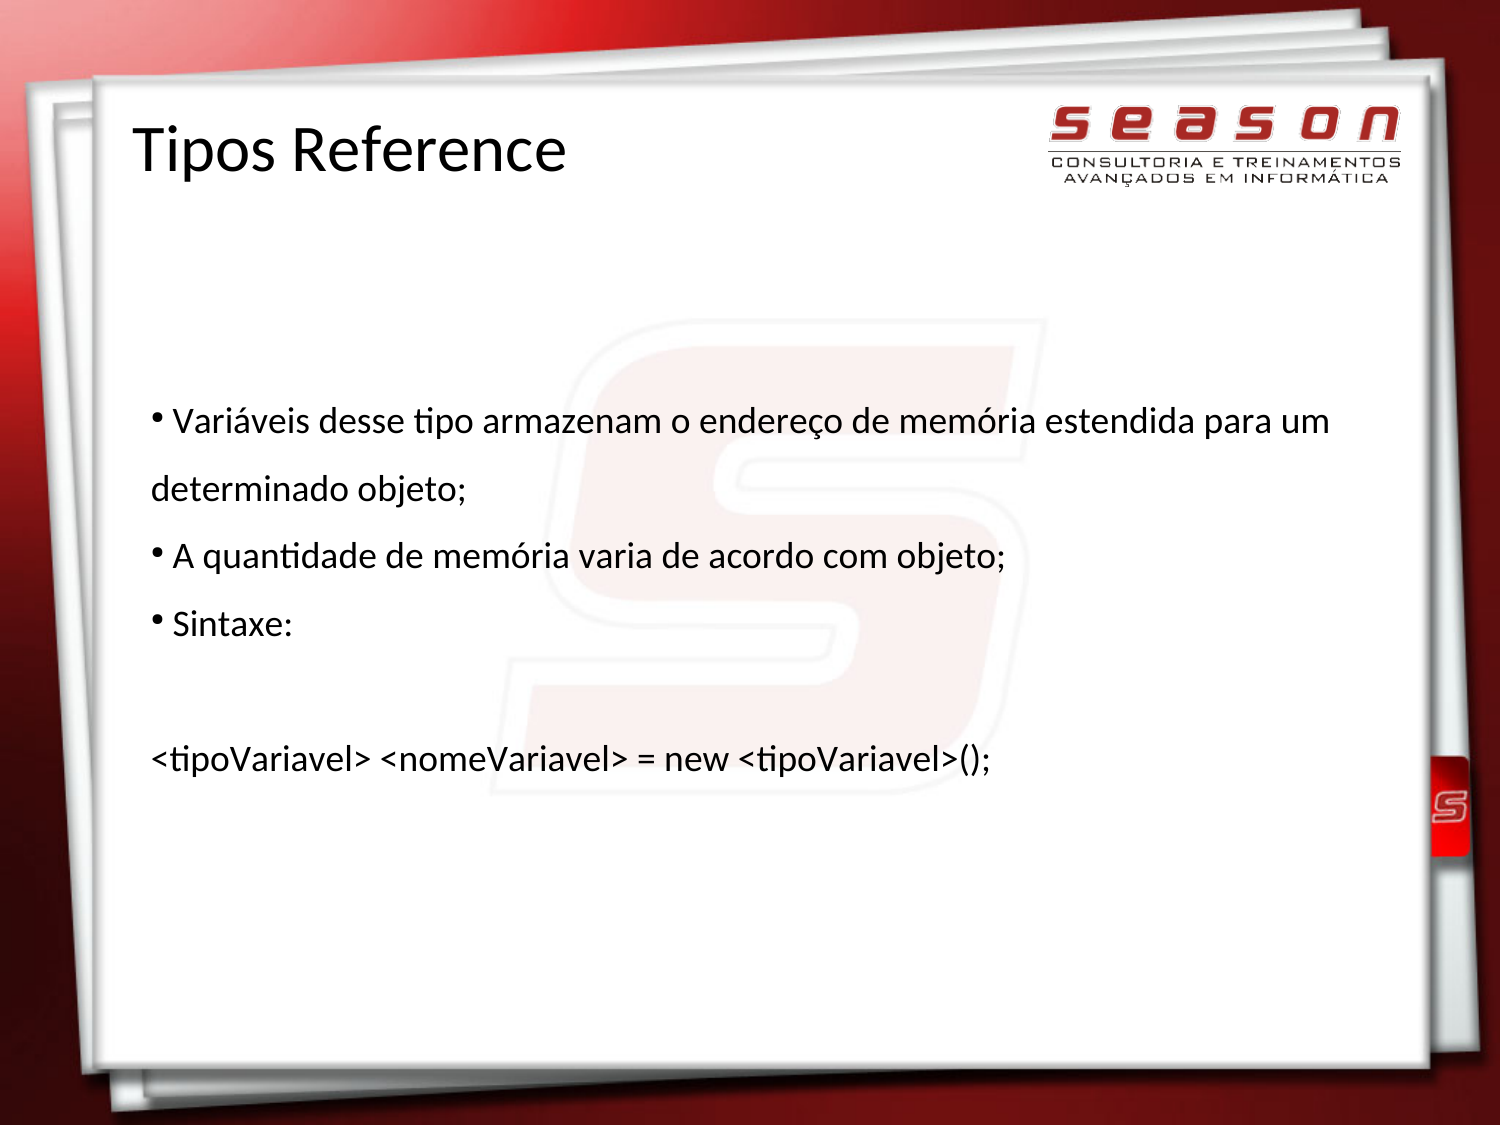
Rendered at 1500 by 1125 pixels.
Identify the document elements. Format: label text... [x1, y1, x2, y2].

text_box Variáveis desse tipo armazenam o endereço de memória estendida para um determinado objeto; A quantidade de memória varia de acordo com objeto; Sintaxe: <tipoVariavel> <nomeVariavel> = new <tipoVariavel>(); [136, 366, 1382, 934]
title Tipos Reference [118, 33, 1394, 257]
picture [0, 0, 1500, 1125]
